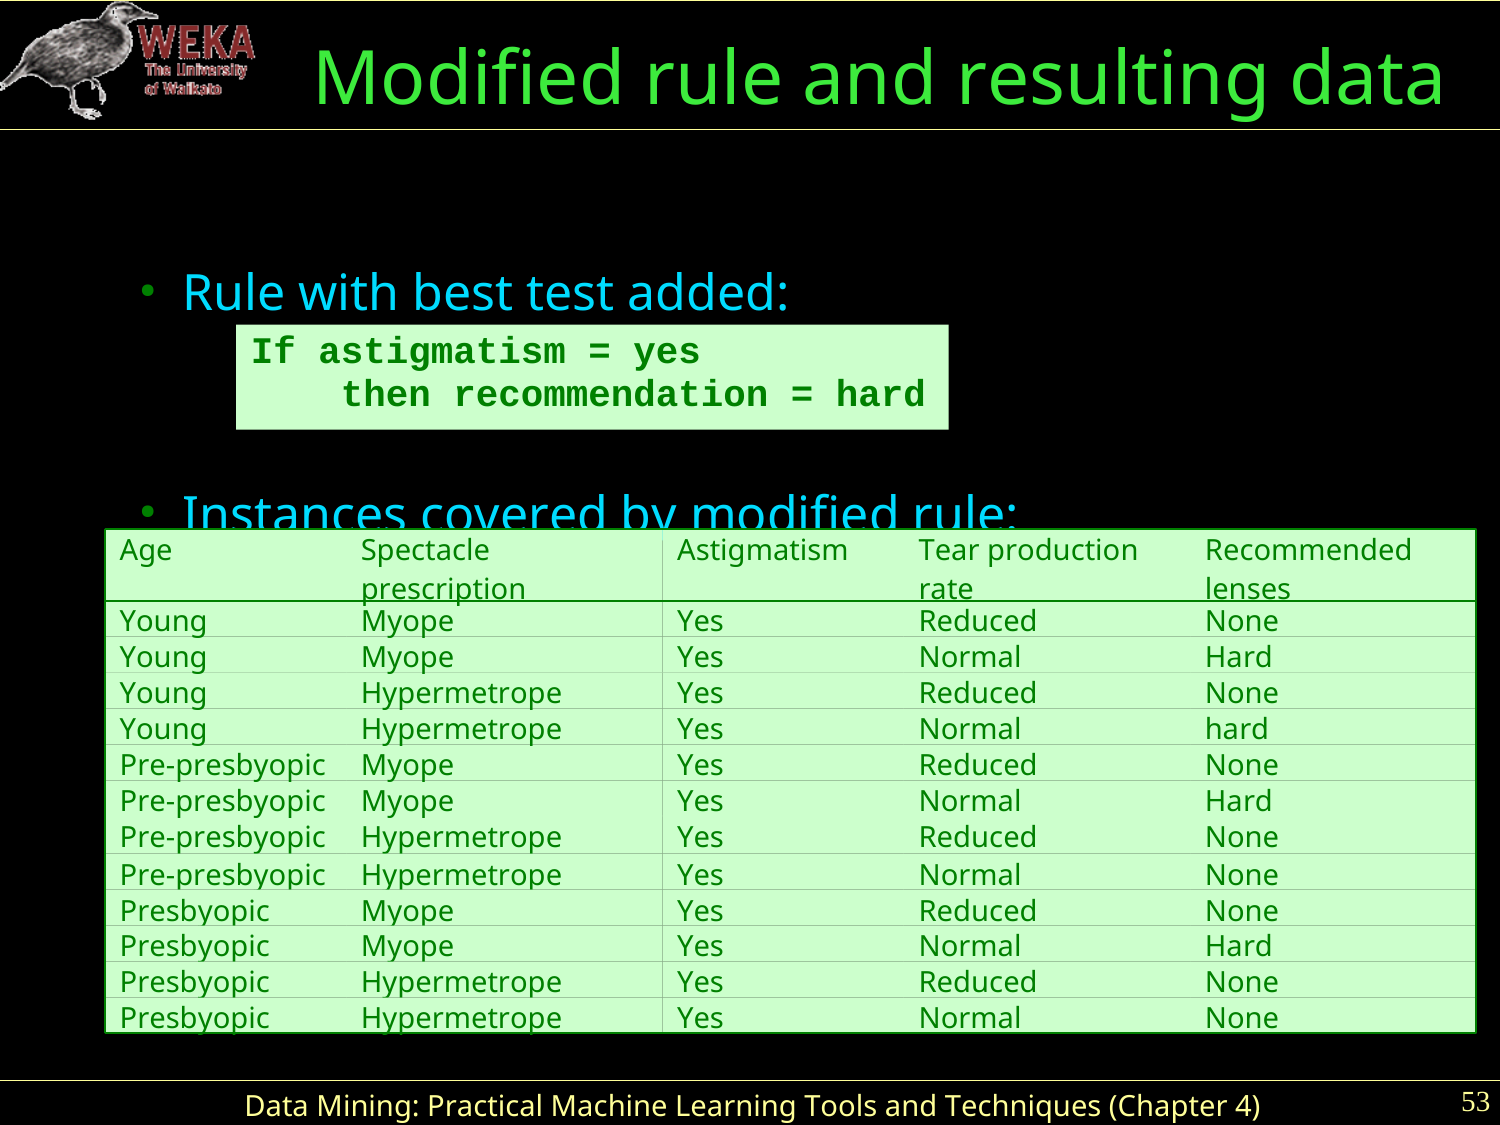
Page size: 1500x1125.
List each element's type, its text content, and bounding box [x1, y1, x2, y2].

text_box Young [193, 617, 202, 629]
text_box Myope [347, 781, 663, 817]
text_box Myope [347, 925, 663, 961]
text_box Hypermetrope [347, 961, 663, 997]
text_box Reduced [904, 817, 1191, 853]
text_box Myope [424, 797, 433, 809]
text_box Age [106, 530, 347, 600]
text_box Recommended lenses [1191, 530, 1475, 600]
text_box Hypermetrope [347, 853, 663, 889]
text_box Hypermetrope [347, 709, 663, 745]
text_box Young [106, 673, 347, 709]
text_box Young [106, 637, 347, 673]
text_box Tear production rate [904, 530, 1191, 600]
text_box Yes [663, 637, 904, 673]
text_box None [1191, 997, 1475, 1032]
text_box Pre-presbyopic [106, 817, 347, 853]
text_box Pre-presbyopic [106, 853, 347, 889]
text_box Myope [347, 602, 663, 637]
text_box Rule with best test added: Instances covered by modified rule: [124, 249, 1363, 528]
text_box Myope [347, 889, 663, 925]
text_box Yes [663, 997, 904, 1032]
text_box Normal [904, 781, 1191, 817]
text_box Myope [347, 745, 663, 781]
text_box None [1191, 853, 1475, 889]
text_box Hypermetrope [347, 997, 663, 1032]
picture [0, 1, 266, 129]
text_box Young [193, 689, 202, 701]
text_box Myope [424, 617, 433, 629]
text_box Presbyopic [106, 997, 347, 1032]
text_box Astigmatism [663, 530, 904, 600]
text_box Reduced [904, 889, 1191, 925]
text_box Young [193, 653, 202, 665]
text_box Yes [663, 673, 904, 709]
text_box Myope [347, 637, 663, 673]
text_box None [1191, 889, 1475, 925]
text_box Normal [904, 997, 1191, 1032]
text_box If astigmatism = yes then recommendation = hard [236, 324, 949, 430]
text_box Yes [663, 853, 904, 889]
text_box Normal [904, 709, 1191, 745]
text_box Hypermetrope [347, 673, 663, 709]
text_box Myope [424, 653, 433, 665]
text_box Pre-presbyopic [106, 745, 347, 781]
text_box Reduced [904, 673, 1191, 709]
text_box Myope [424, 907, 433, 919]
text_box None [1191, 673, 1475, 709]
text_box Myope [424, 761, 433, 773]
text_box Yes [663, 817, 904, 853]
text_box Reduced [904, 745, 1191, 781]
text_box Yes [663, 602, 904, 637]
text_box Young [193, 725, 202, 737]
text_box None [1191, 961, 1475, 997]
text_box Pre-presbyopic [106, 781, 347, 817]
text_box Presbyopic [106, 961, 347, 997]
text_box Hard [1191, 637, 1475, 673]
text_box Hypermetrope [347, 817, 663, 853]
text_box Normal [904, 853, 1191, 889]
text_box Myope [424, 942, 433, 954]
text_box Presbyopic [106, 925, 347, 961]
text_box Yes [663, 709, 904, 745]
text_box Yes [663, 961, 904, 997]
text_box Reduced [904, 602, 1191, 637]
text_box Young [106, 602, 347, 637]
text_box Reduced [904, 961, 1191, 997]
text_box Yes [663, 781, 904, 817]
text_box Hard [1191, 781, 1475, 817]
text_box Normal [904, 925, 1191, 961]
text_box Spectacle prescription [347, 530, 663, 600]
text_box Yes [663, 925, 904, 961]
text_box Normal [904, 637, 1191, 673]
text_box None [1191, 745, 1475, 781]
text_box None [1191, 602, 1475, 637]
text_box Hard [1191, 925, 1475, 961]
text_box Presbyopic [106, 889, 347, 925]
title Modified rule and resulting data [297, 16, 1500, 178]
text_box Yes [663, 745, 904, 781]
text_box Yes [663, 889, 904, 925]
text_box hard [1191, 709, 1475, 745]
text_box Young [106, 709, 347, 745]
text_box None [1191, 817, 1475, 853]
